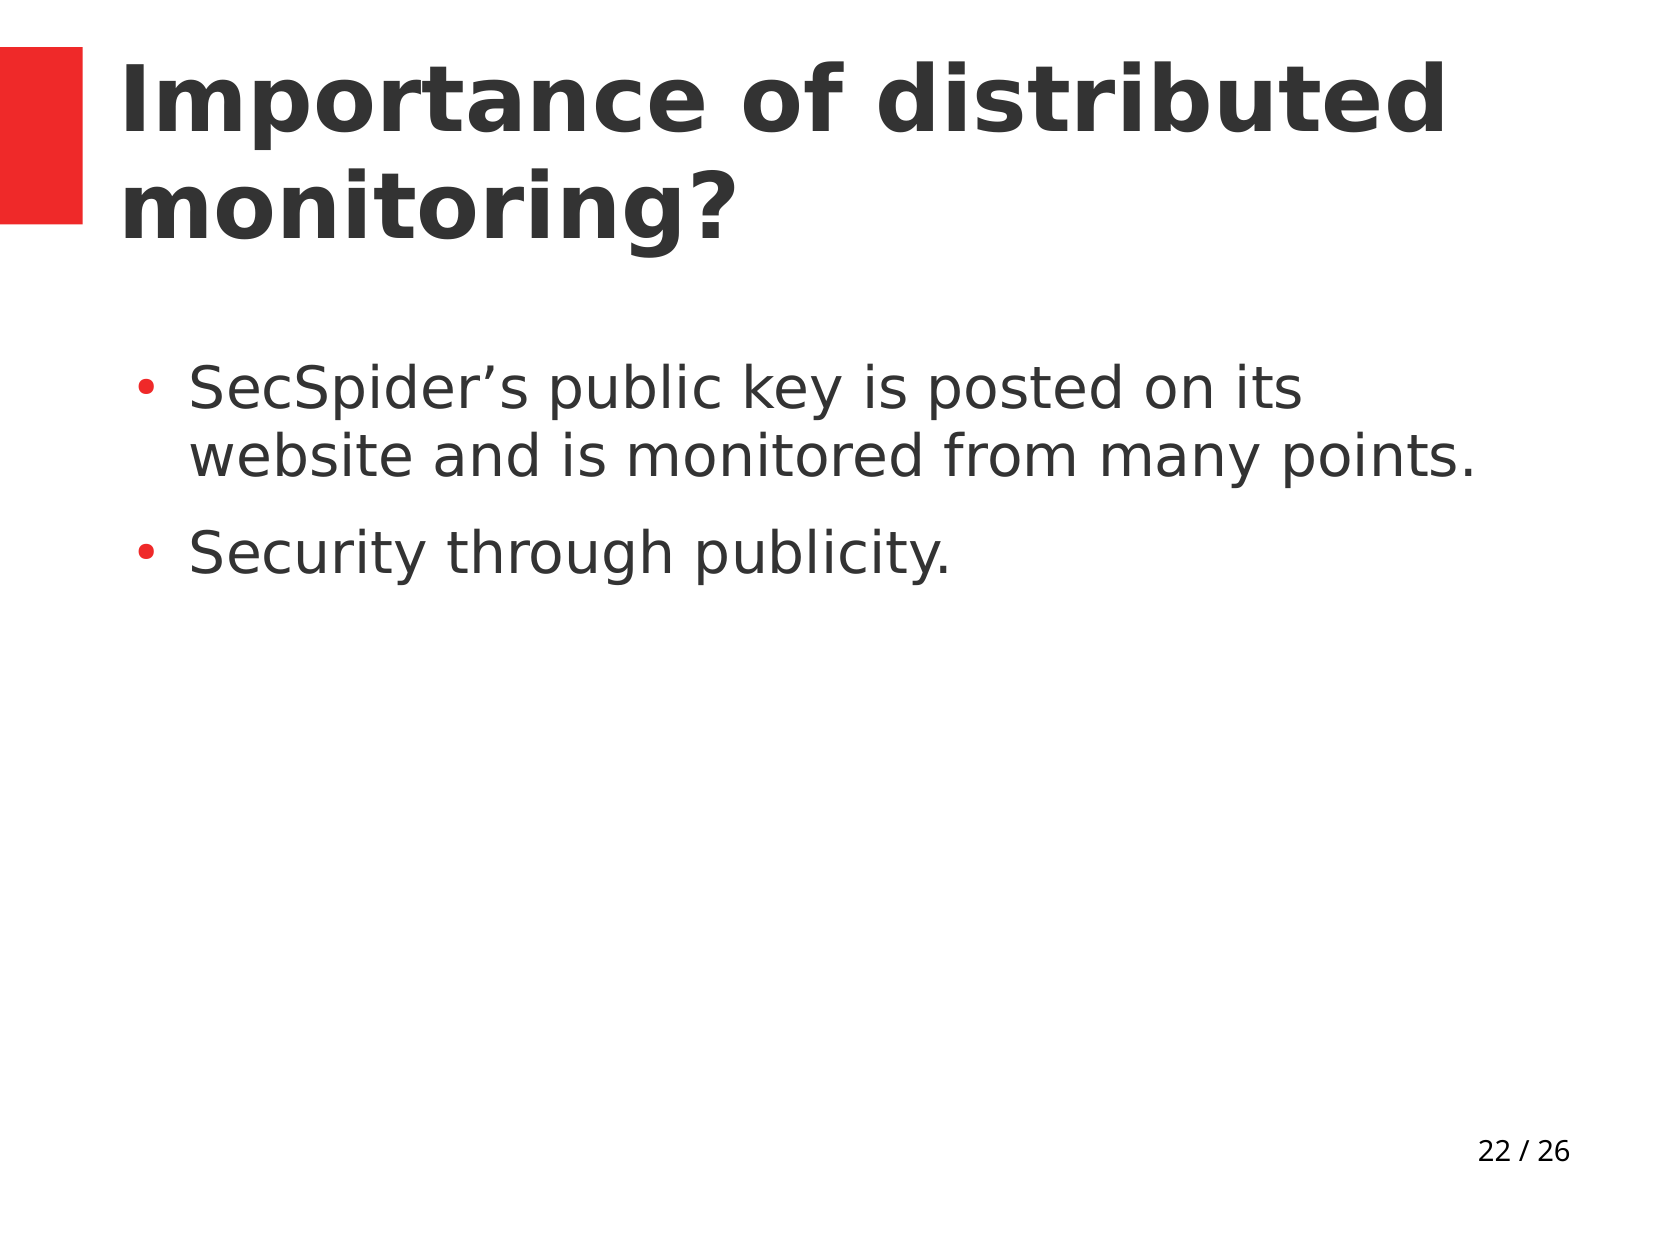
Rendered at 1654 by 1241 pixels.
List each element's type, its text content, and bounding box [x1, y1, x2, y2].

list SecSpider’s public key is posted on its website and is monitored from many points. Security through publicity. [118, 354, 1536, 1074]
title Importance of distributed monitoring? [118, 45, 1571, 260]
